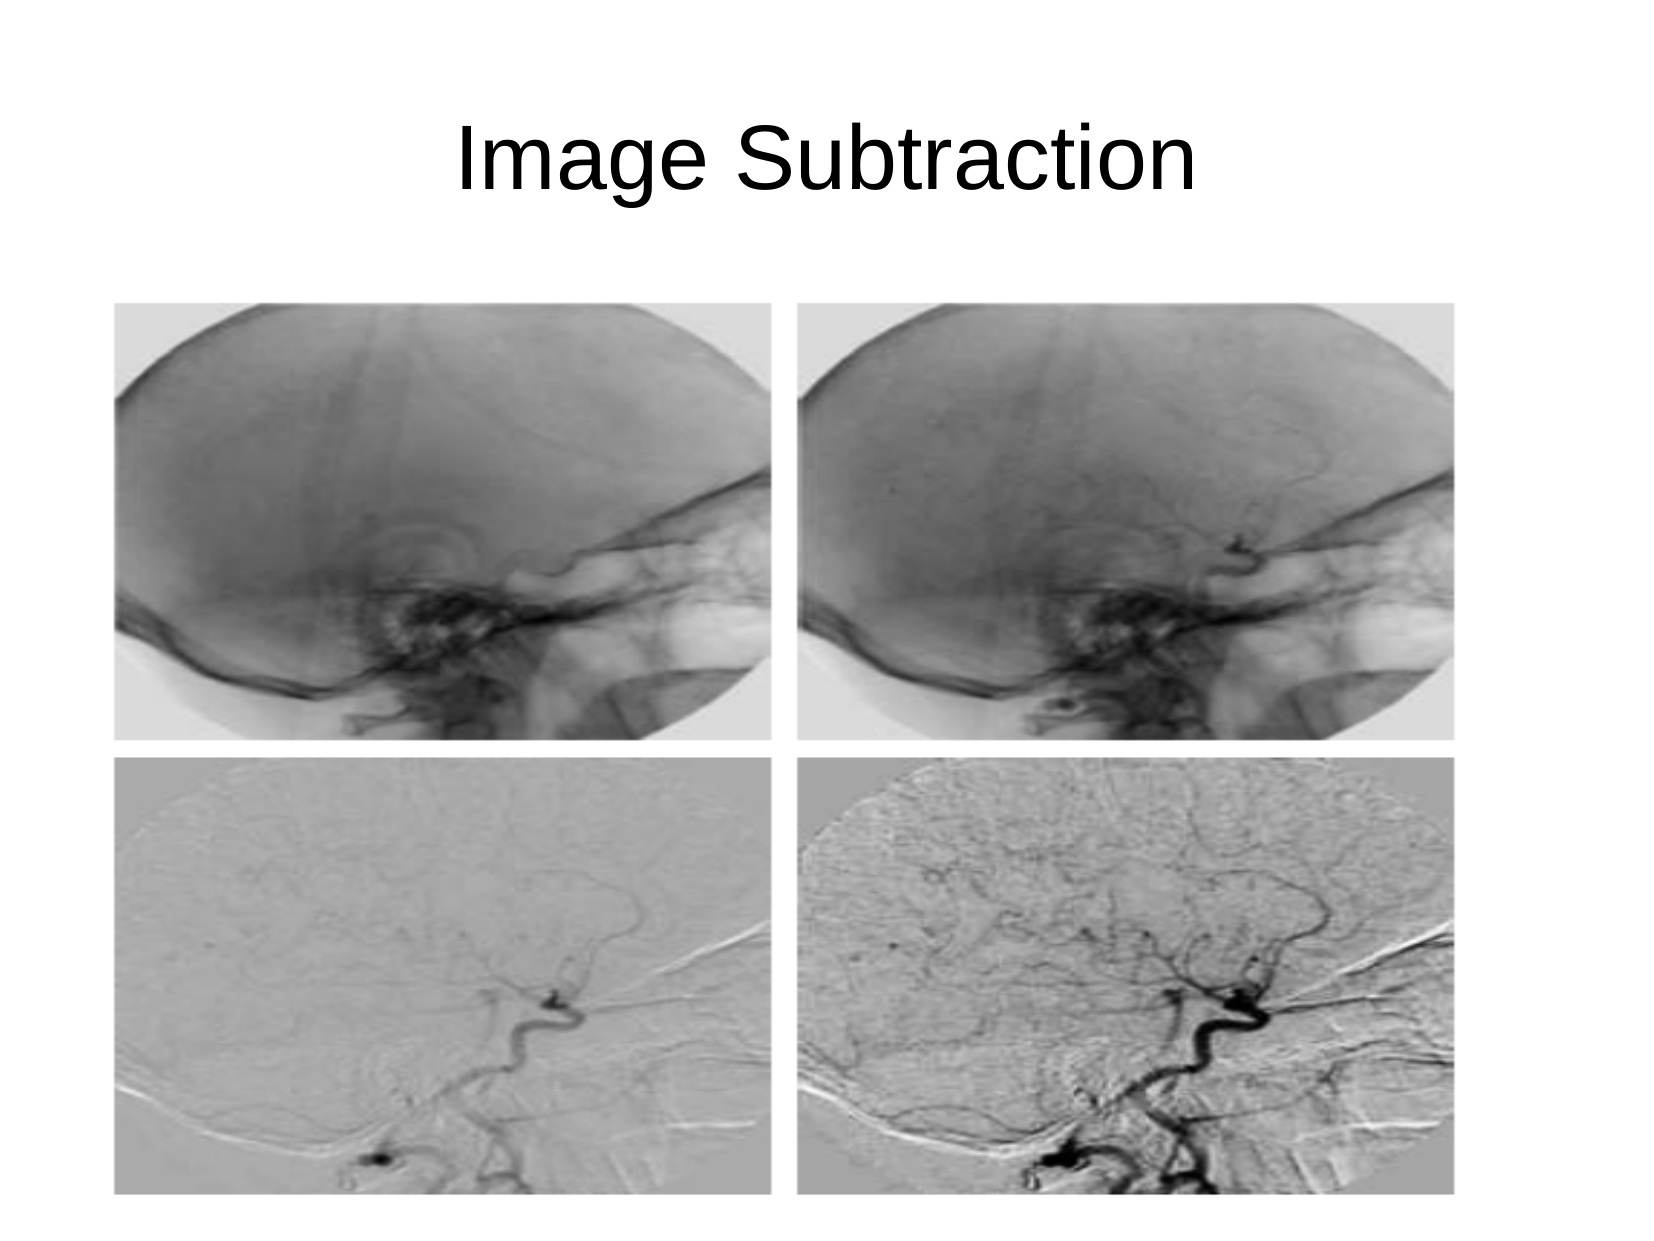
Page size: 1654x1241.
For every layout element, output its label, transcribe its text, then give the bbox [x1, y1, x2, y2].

title Image Subtraction [82, 49, 1571, 257]
picture [0, 292, 1654, 1241]
